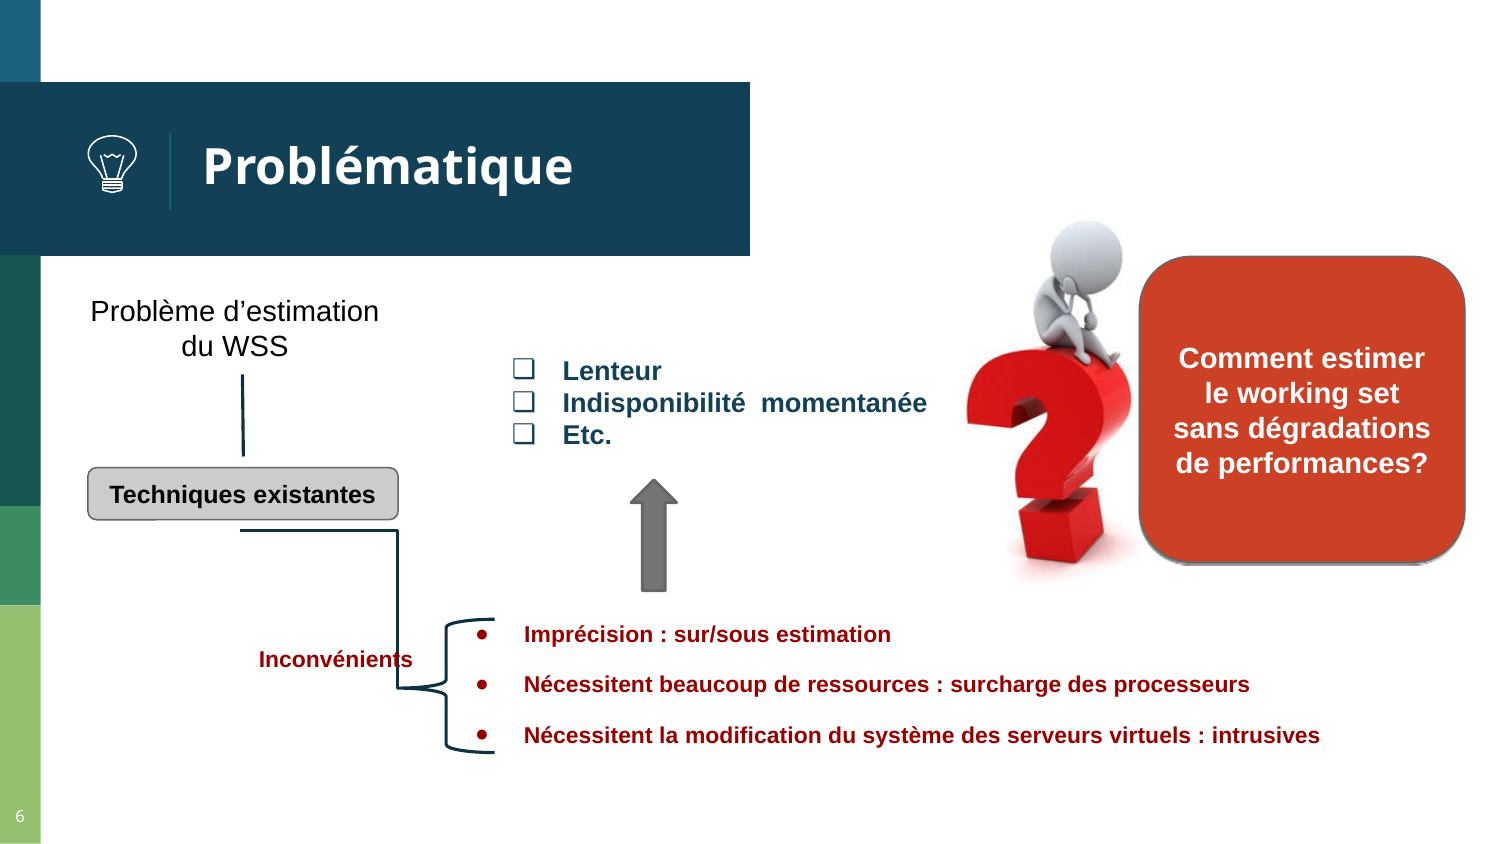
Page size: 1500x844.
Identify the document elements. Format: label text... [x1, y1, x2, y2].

text_box Techniques existantes [87, 467, 399, 520]
text_box Nécessitent beaucoup de ressources : surcharge des processeurs [434, 654, 1403, 712]
picture [960, 212, 1153, 586]
title Problématique [187, 123, 704, 205]
text_box Comment estimer le working set sans dégradations de performances? [1139, 256, 1465, 563]
slide_number <numéro> [0, 790, 49, 844]
text_box Imprécision : sur/sous estimation [434, 604, 926, 654]
text_box Inconvénients [238, 629, 434, 687]
text_box Lenteur Indisponibilité momentanée Etc. [472, 337, 957, 472]
text_box Nécessitent la modification du système des serveurs virtuels : intrusives [434, 705, 1475, 762]
text_box [631, 479, 677, 591]
text_box Problème d’estimation du WSS [72, 277, 398, 367]
